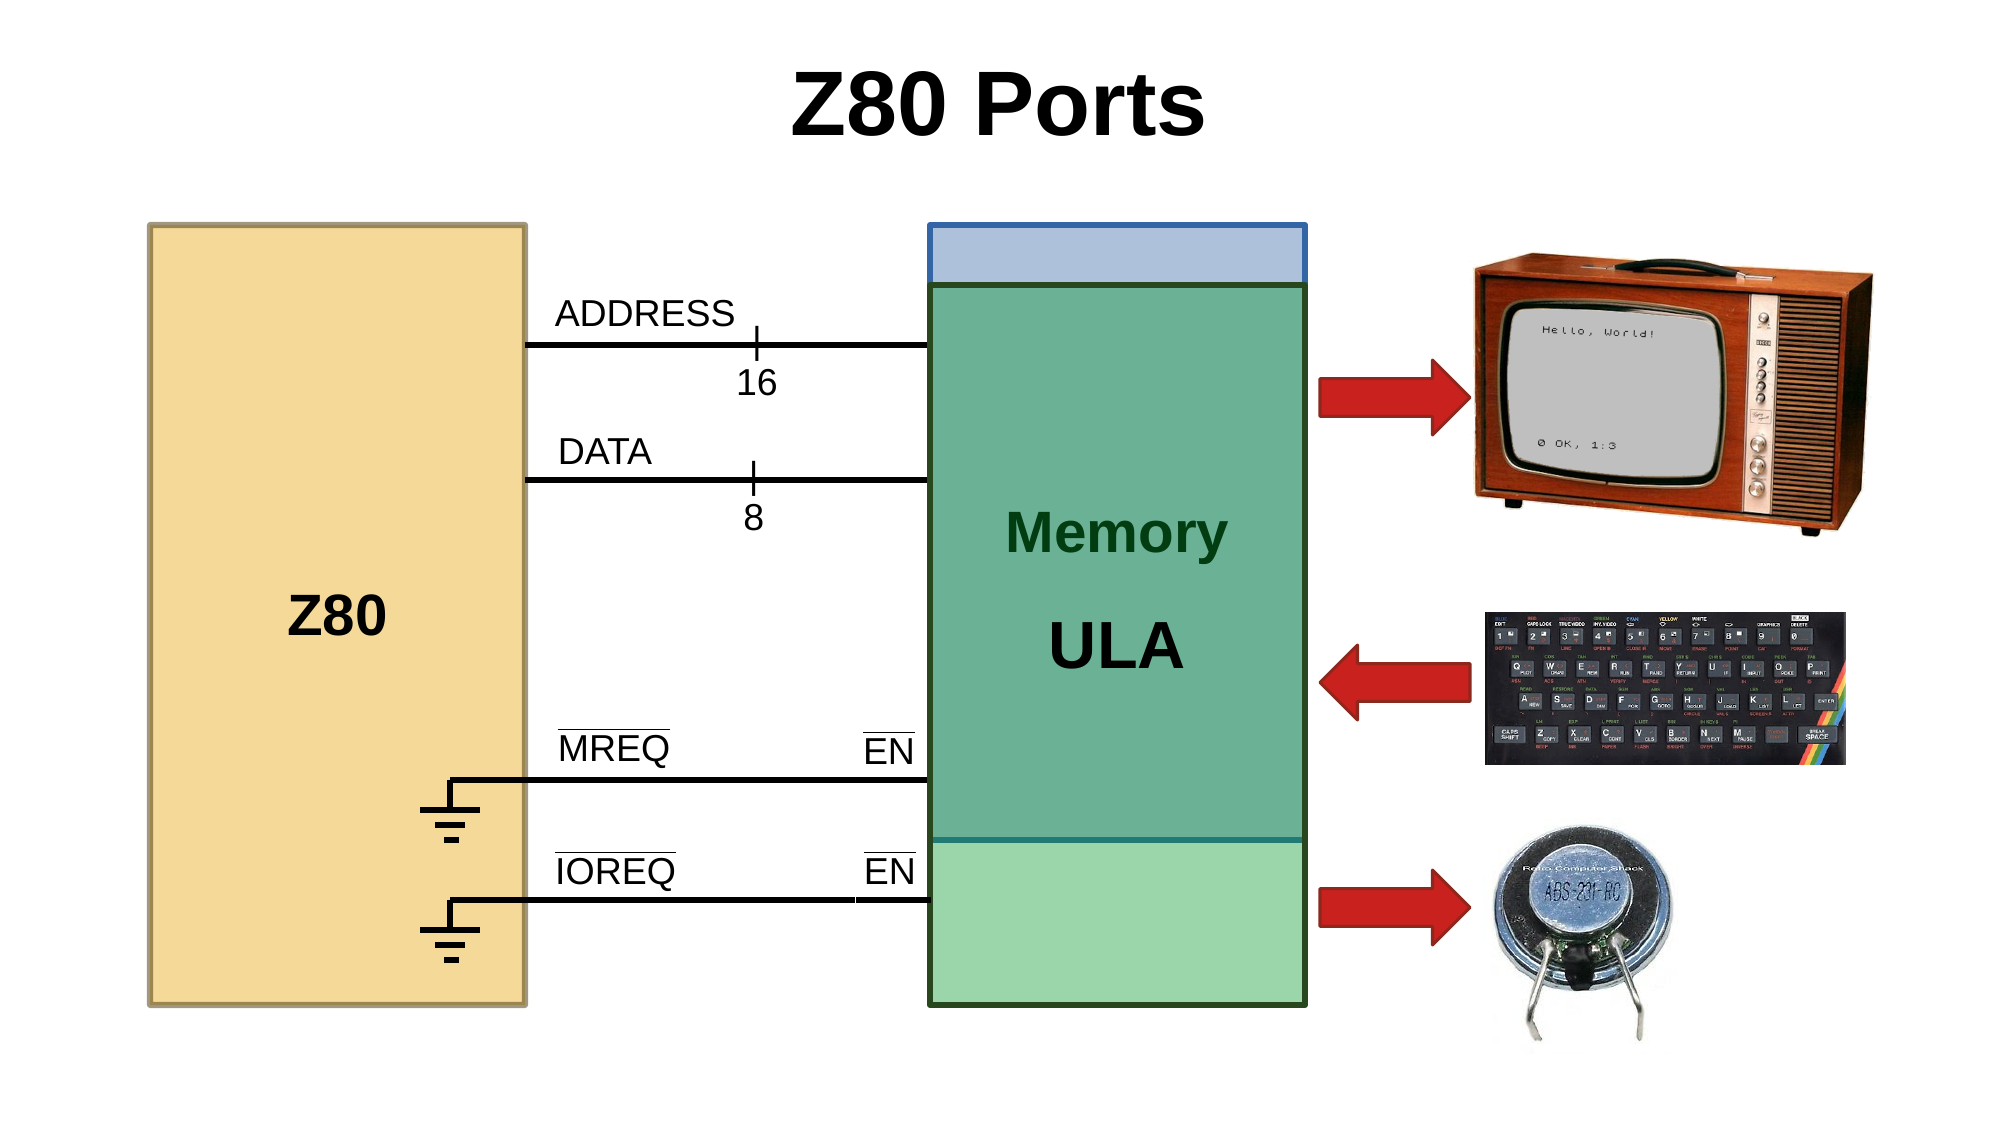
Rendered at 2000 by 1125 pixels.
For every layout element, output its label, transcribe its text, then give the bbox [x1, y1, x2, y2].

text_box | 16 [721, 311, 793, 411]
text_box ADDRESS [540, 285, 751, 343]
text_box IOREQ [540, 843, 692, 901]
text_box Z80 [150, 224, 526, 1006]
text_box EN [848, 723, 930, 781]
text_box ULA [930, 285, 1306, 1006]
picture [1485, 612, 1846, 766]
text_box [1319, 645, 1471, 721]
picture [1470, 249, 1876, 540]
text_box MREQ [543, 720, 686, 778]
text_box EN [849, 843, 931, 901]
text_box [1320, 360, 1471, 436]
text_box | 8 [728, 447, 779, 547]
picture [1483, 814, 1679, 1054]
text_box DATA [543, 422, 668, 480]
text_box Memory [930, 224, 1306, 285]
text_box [1320, 870, 1471, 946]
title Z80 Ports [137, 0, 1862, 213]
